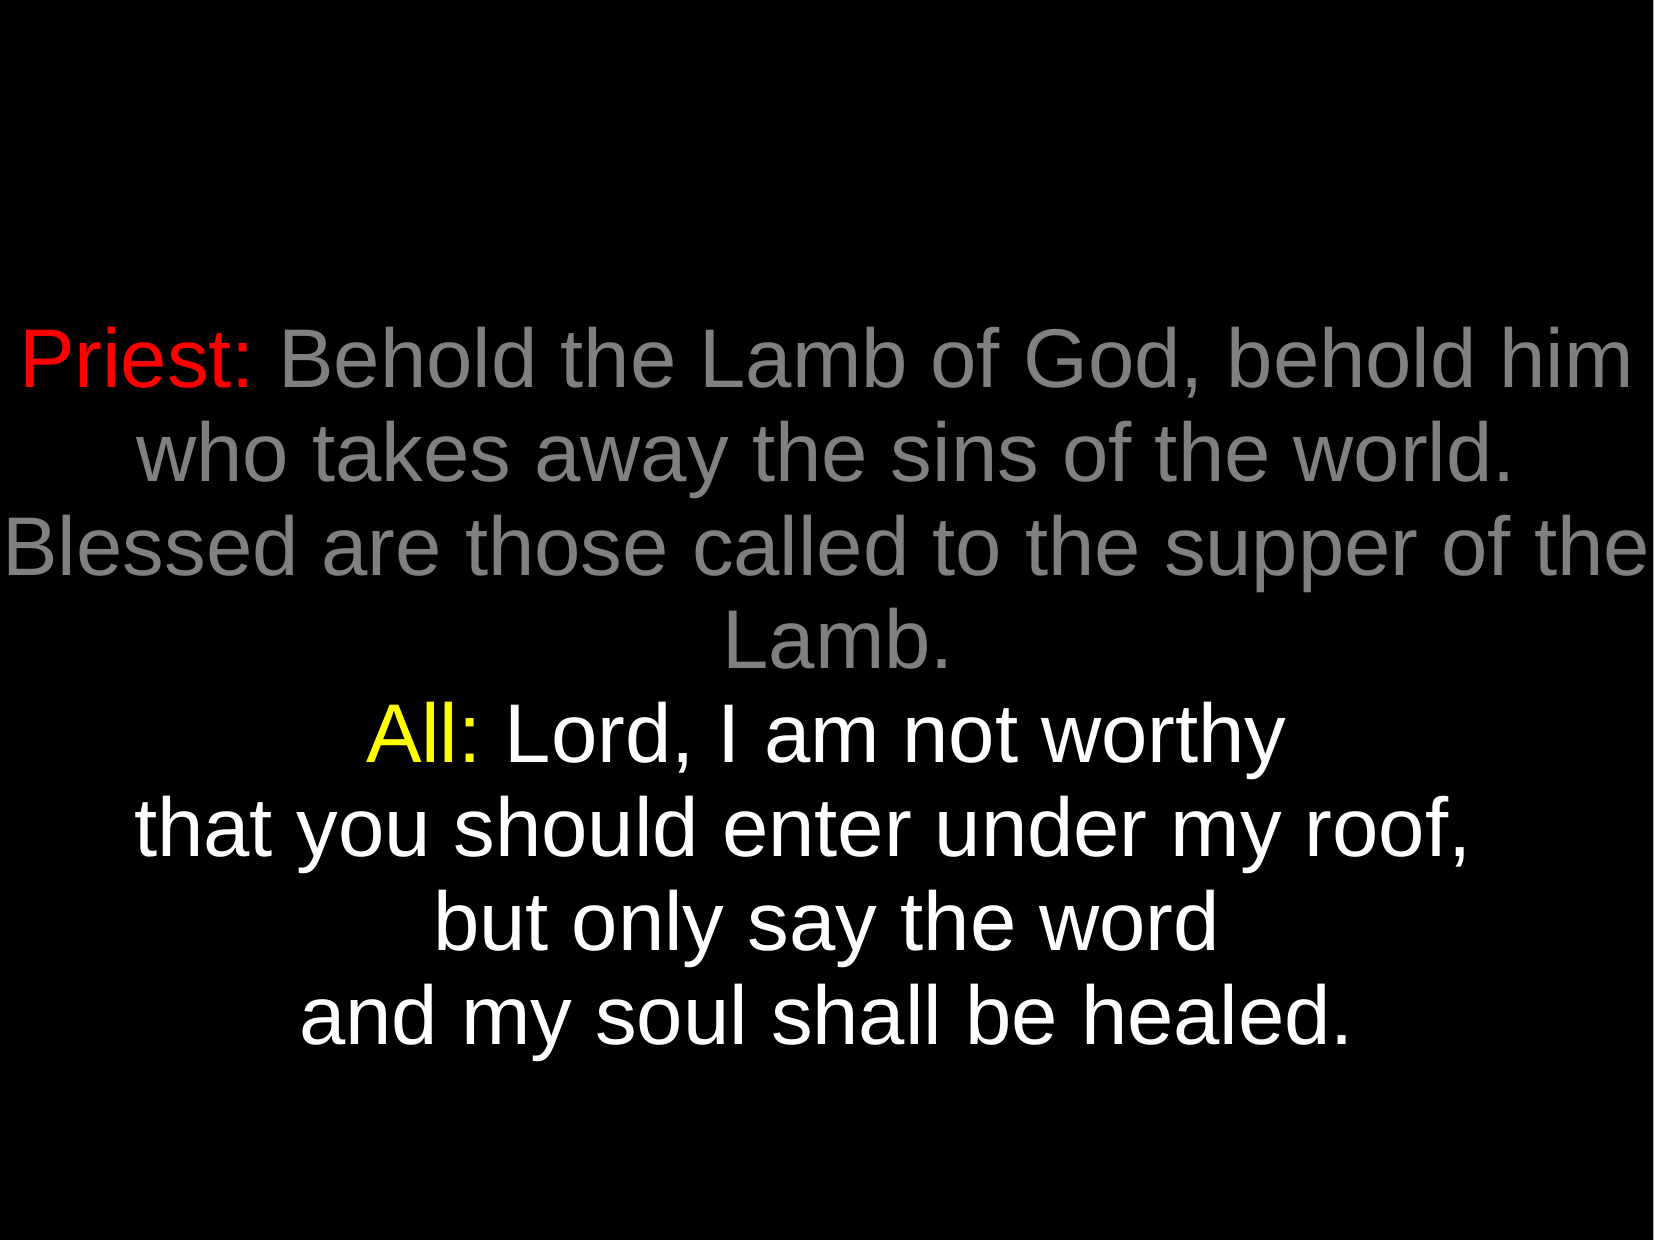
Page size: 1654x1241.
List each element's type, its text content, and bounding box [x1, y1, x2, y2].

list Priest: Behold the Lamb of God, behold him who takes away the sins of the world. Blessed are those called to the supper of the Lamb. All: Lord, I am not worthy that you should enter under my roof, but only say the word and my soul shall be healed. [0, 307, 1654, 1241]
